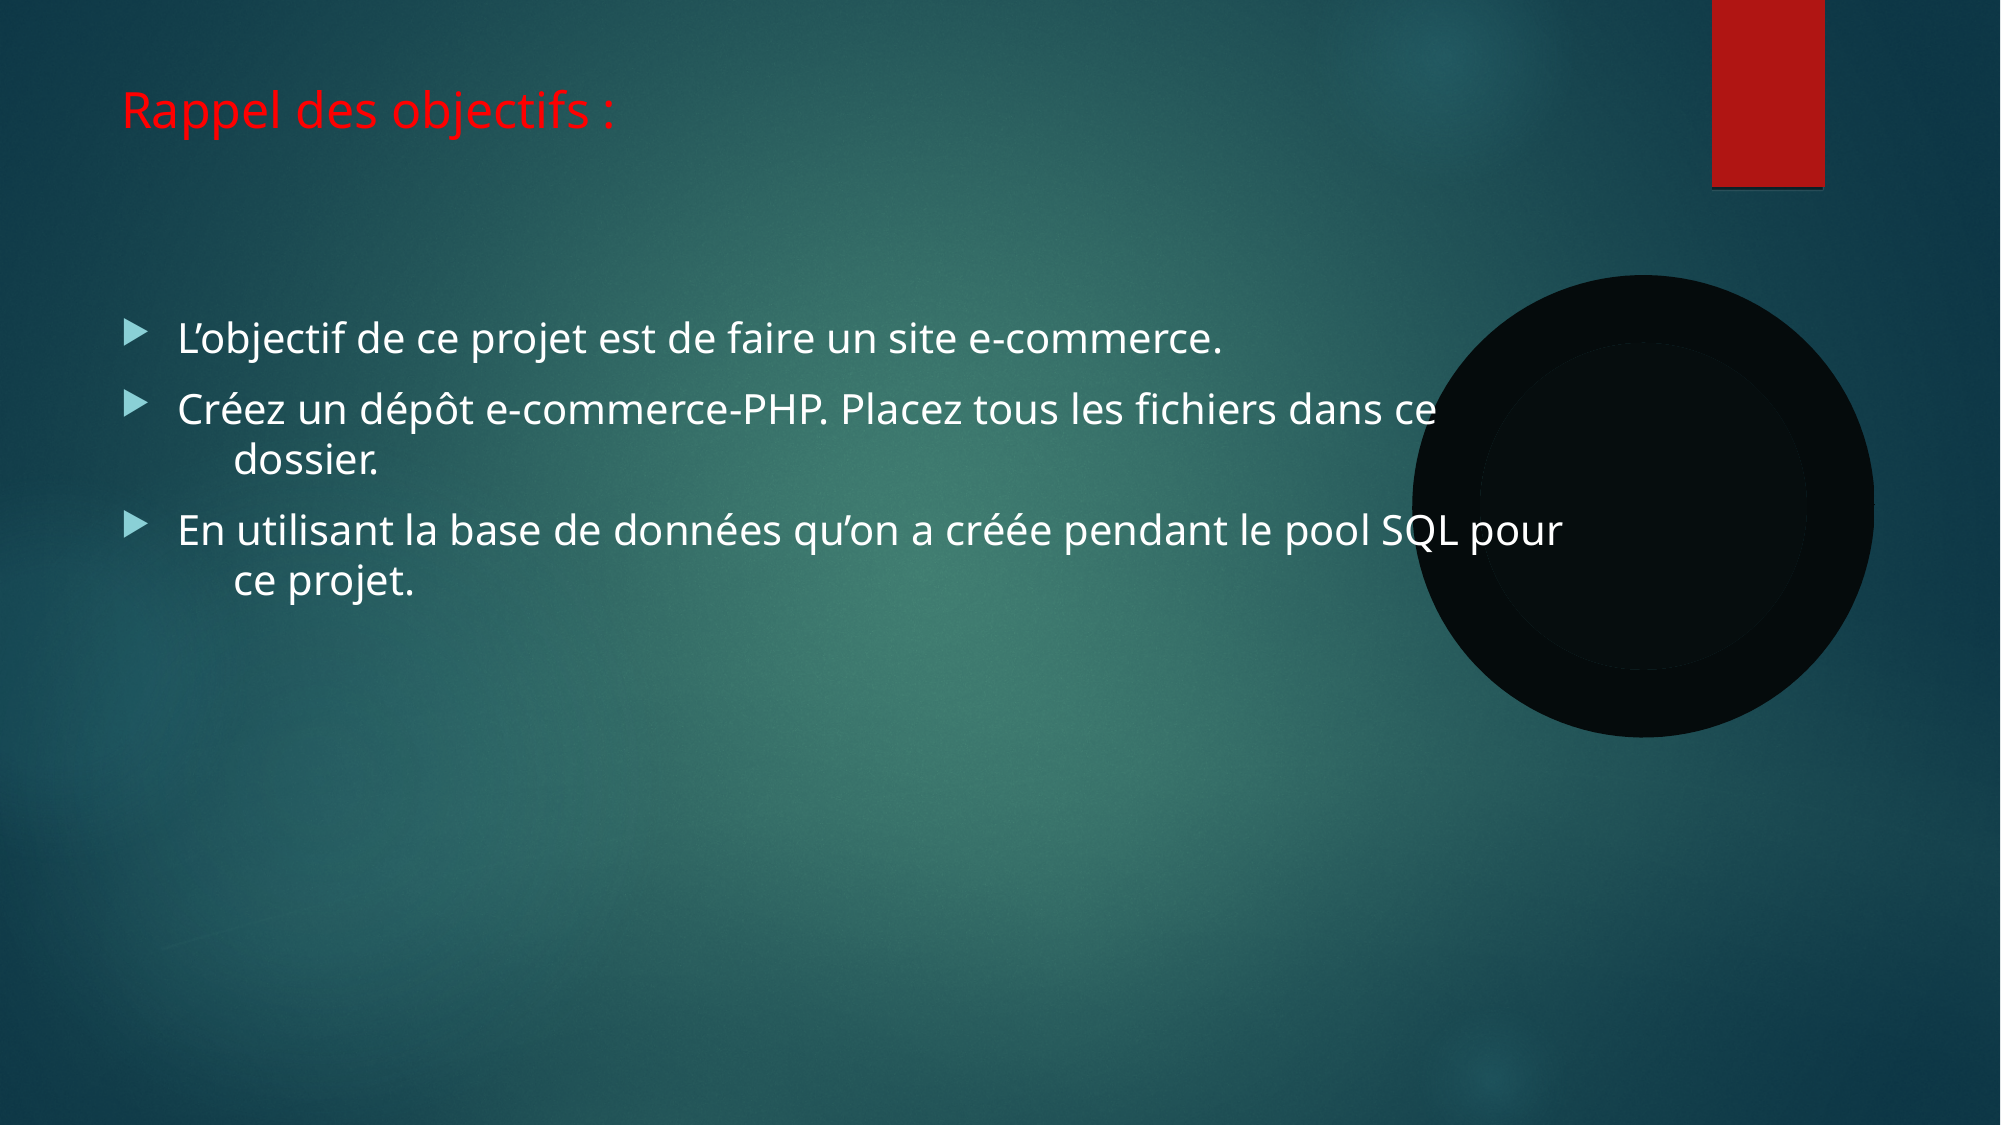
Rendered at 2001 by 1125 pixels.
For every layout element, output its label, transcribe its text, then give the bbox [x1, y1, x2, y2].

title Rappel des objectifs : [106, 71, 1649, 301]
list L’objectif de ce projet est de faire un site e-commerce. Créez un dépôt e-commerce-PHP. Placez tous les fichiers dans ce dossier. En utilisant la base de données qu’on a créée pendant le pool SQL pour ce projet. [105, 304, 1606, 1003]
